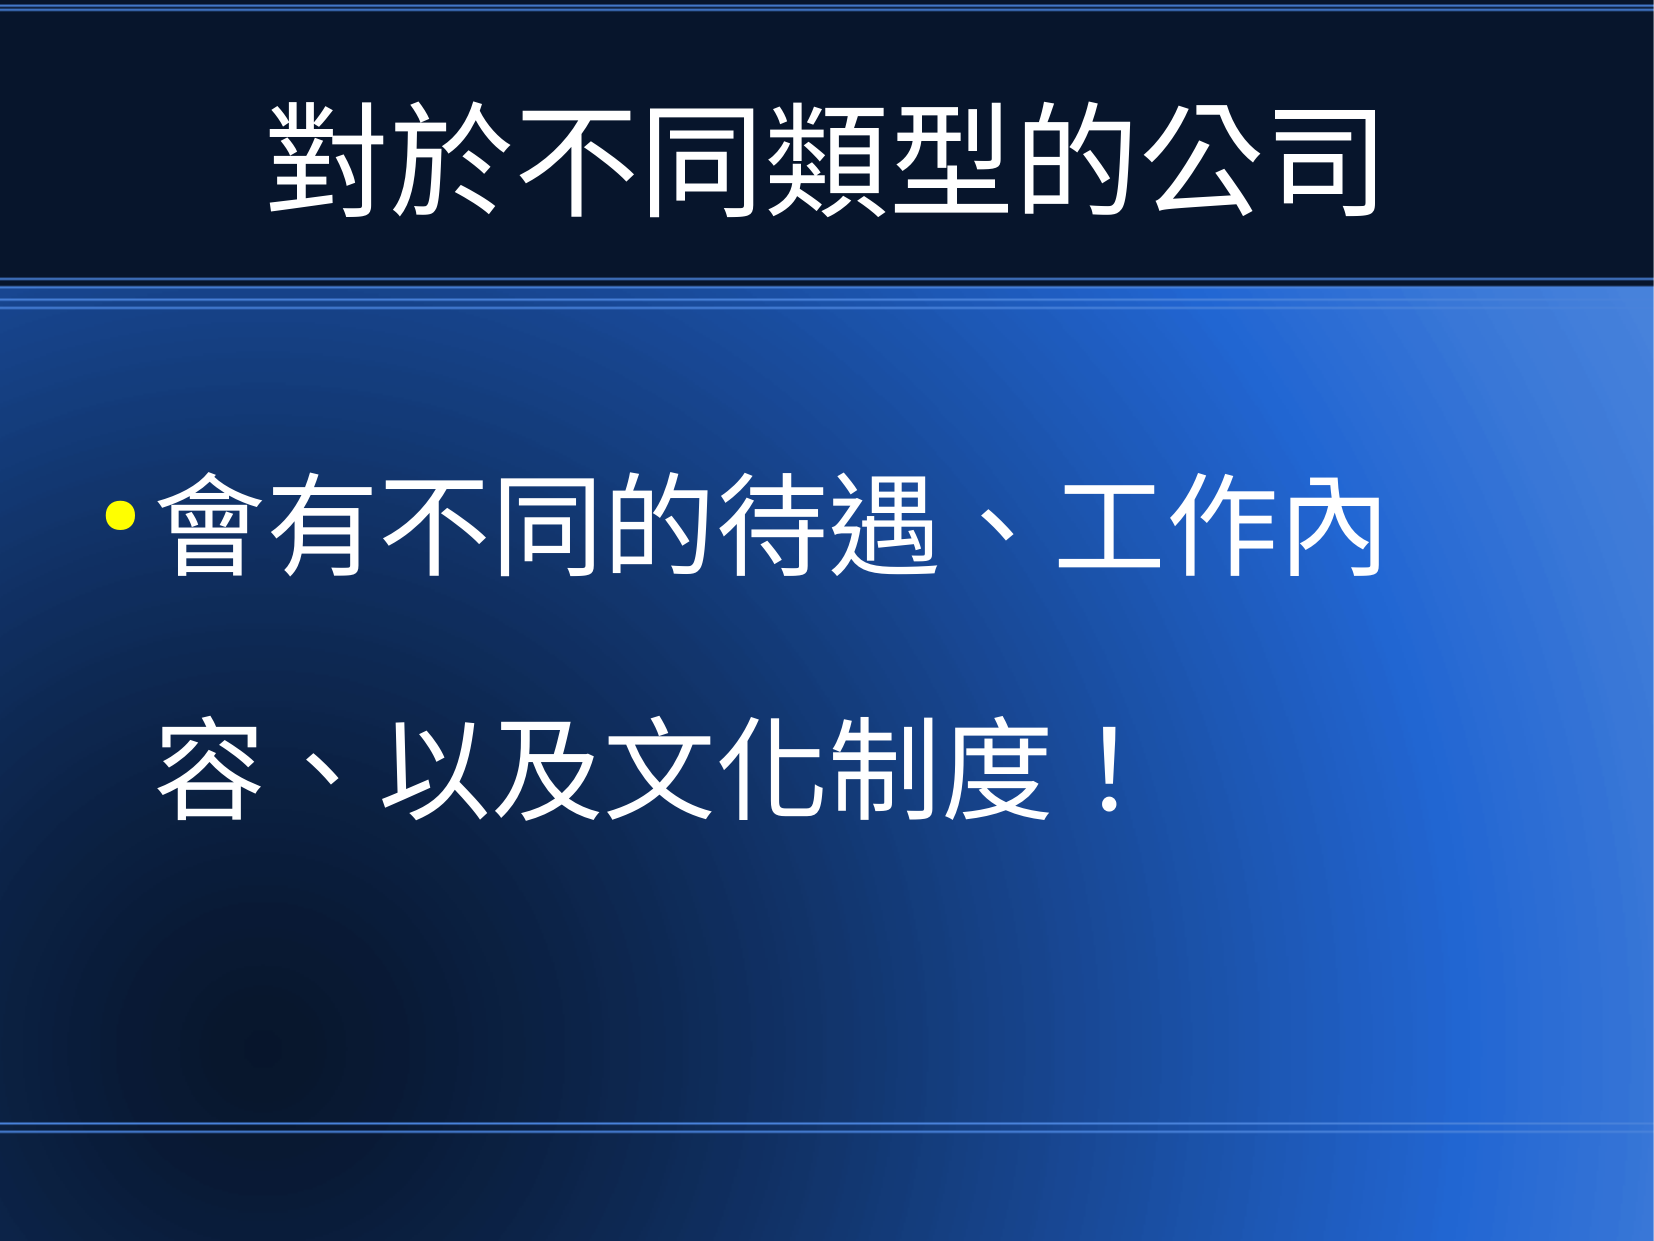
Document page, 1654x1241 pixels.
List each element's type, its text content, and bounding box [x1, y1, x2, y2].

picture [0, 0, 1654, 1241]
title 對於不同類型的公司 [82, 49, 1571, 257]
list 會有不同的待遇、工作內容、以及文化制度！ [82, 355, 1571, 1241]
